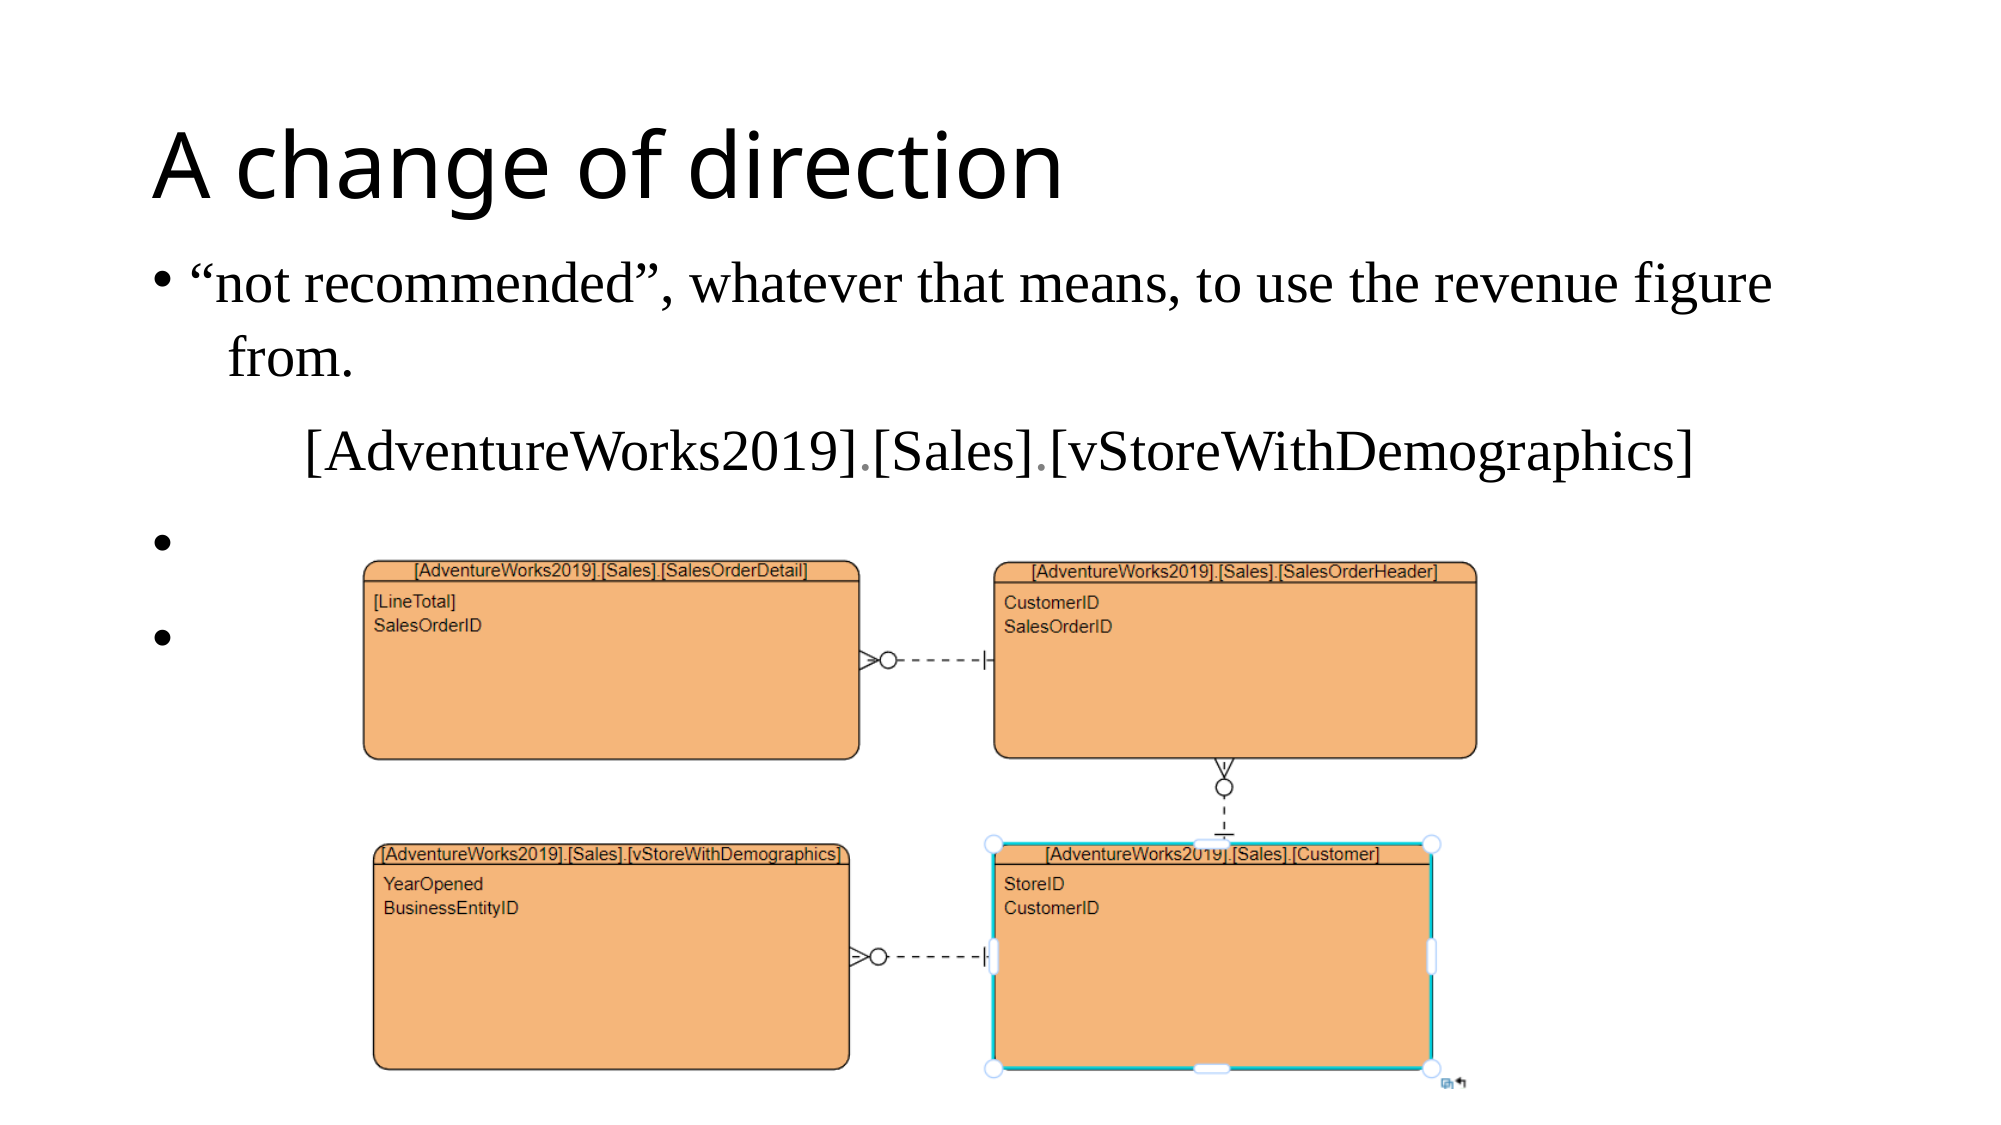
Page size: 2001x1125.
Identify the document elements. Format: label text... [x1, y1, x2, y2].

picture [336, 543, 1664, 1089]
title A change of direction [137, 59, 1863, 232]
list “not recommended”, whatever that means, to use the revenue figure from. [AdventureWorks2019].[Sales].[vStoreWithDemographics] [137, 232, 1863, 583]
